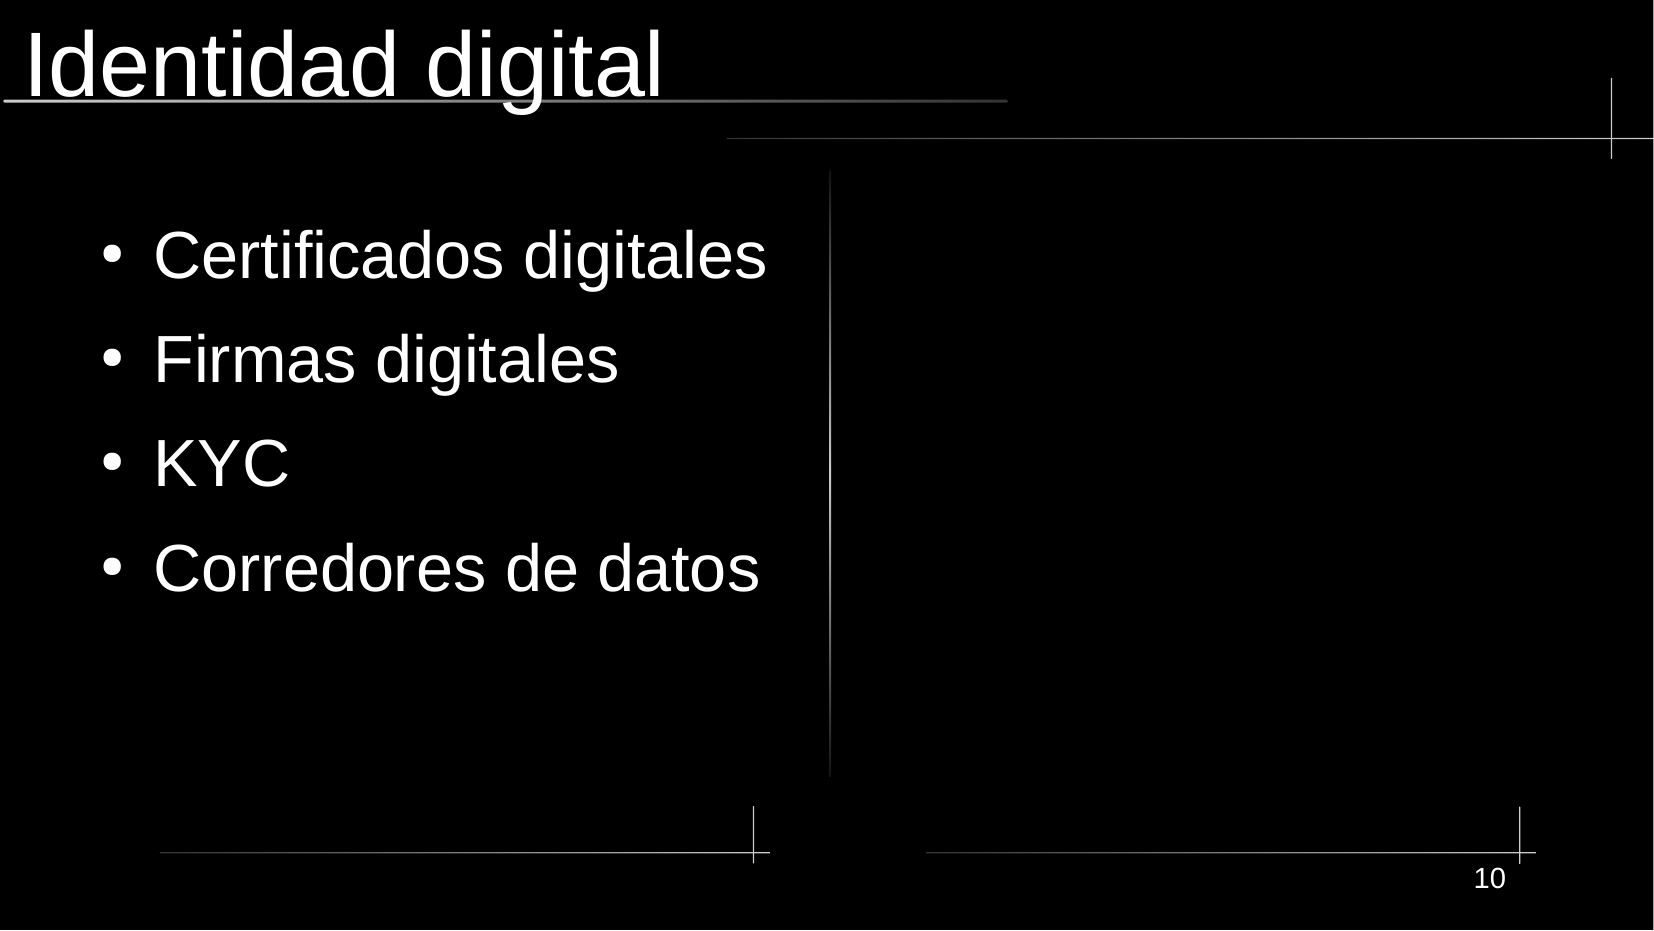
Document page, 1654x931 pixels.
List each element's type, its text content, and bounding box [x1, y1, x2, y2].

title Identidad digital [23, 11, 1589, 119]
list Certificados digitales Firmas digitales KYC Corredores de datos [82, 217, 1571, 758]
